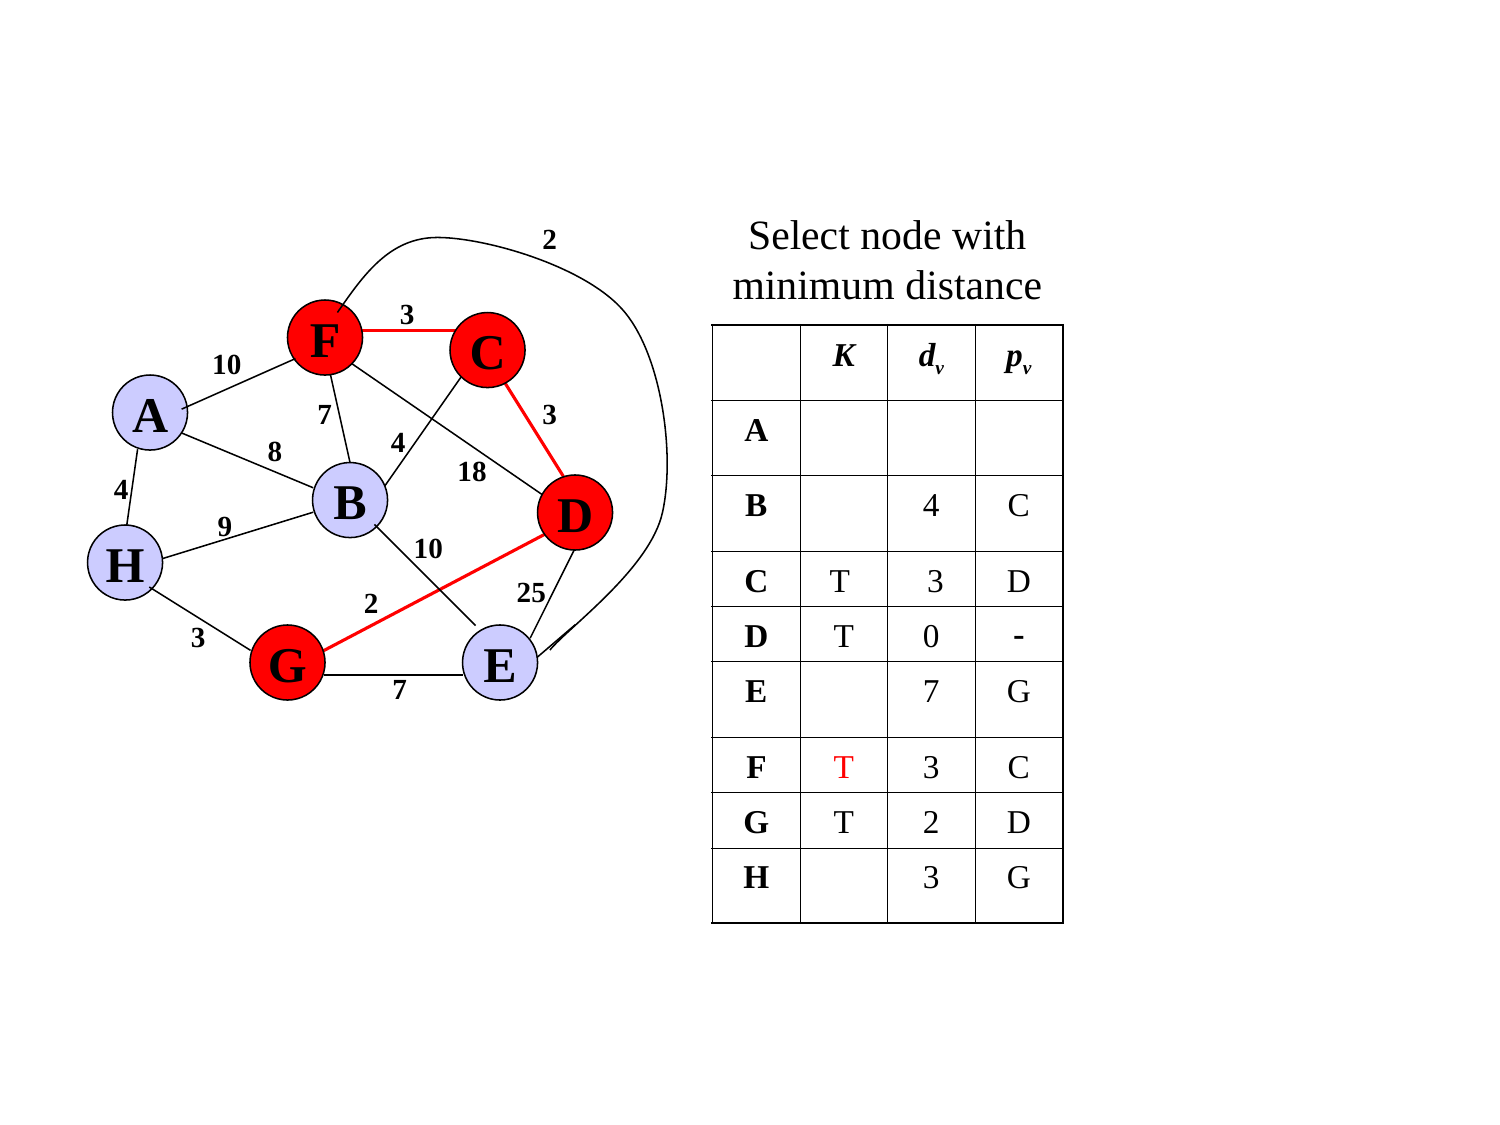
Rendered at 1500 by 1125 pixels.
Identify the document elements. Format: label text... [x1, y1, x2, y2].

text_box C [450, 312, 526, 388]
table_cell [801, 662, 887, 737]
table_header [713, 326, 800, 400]
table_cell 4 [888, 476, 975, 551]
table_cell [801, 401, 887, 475]
text_box 2 [524, 212, 576, 263]
text_box 9 [200, 499, 251, 551]
text_box 7 [299, 387, 351, 438]
text_box 2 [346, 576, 397, 628]
table_cell 3 [888, 849, 975, 922]
text_box E [462, 624, 538, 701]
table_cell D [976, 793, 1062, 848]
table_header pv [976, 326, 1062, 400]
table_cell [888, 401, 975, 475]
text_box G [249, 624, 326, 701]
table_cell F [713, 738, 800, 792]
table_header dv [888, 326, 975, 400]
table_cell G [976, 849, 1062, 922]
text_box 3 [382, 287, 433, 338]
table_cell D [976, 552, 1062, 606]
table_cell T [801, 607, 887, 661]
text_box F [287, 299, 363, 376]
table_cell E [713, 662, 800, 737]
table_cell G [713, 793, 800, 848]
text_box 3 [524, 387, 576, 438]
table_cell 0 [888, 607, 975, 661]
text_box 18 [433, 444, 511, 495]
table_cell H [713, 849, 800, 922]
table_cell [976, 401, 1062, 475]
text_box 25 [492, 565, 571, 617]
text_box H [87, 525, 163, 601]
text_box D [537, 474, 613, 551]
table_cell T [801, 738, 887, 792]
table_cell [801, 849, 887, 922]
text_box 10 [389, 521, 468, 572]
table_cell C [976, 476, 1062, 551]
table_cell B [713, 476, 800, 551]
table_cell G [976, 662, 1062, 737]
text_box 8 [249, 424, 301, 476]
text_box 4 [130, 462, 147, 513]
table_cell D [713, 607, 800, 661]
table_cell [801, 476, 887, 551]
table_cell T [801, 552, 887, 606]
table_cell 2 [888, 793, 975, 848]
text_box 3 [173, 610, 224, 662]
table_cell 3 [888, 552, 975, 606]
table_cell 7 [888, 662, 975, 737]
table_cell  [976, 607, 1062, 661]
text_box A [112, 375, 188, 451]
table_cell T [801, 793, 887, 848]
text_box B [312, 462, 388, 538]
table_cell A [713, 401, 800, 475]
table_cell C [713, 552, 800, 606]
text_box 10 [187, 337, 267, 388]
text_box 7 [374, 662, 426, 713]
table_header K [801, 326, 887, 400]
text_box 4 [373, 416, 424, 467]
text_box Select node with minimum distance [649, 199, 1126, 316]
text_box 4 [96, 462, 134, 513]
table_cell 3 [888, 738, 975, 792]
table_cell C [976, 738, 1062, 792]
